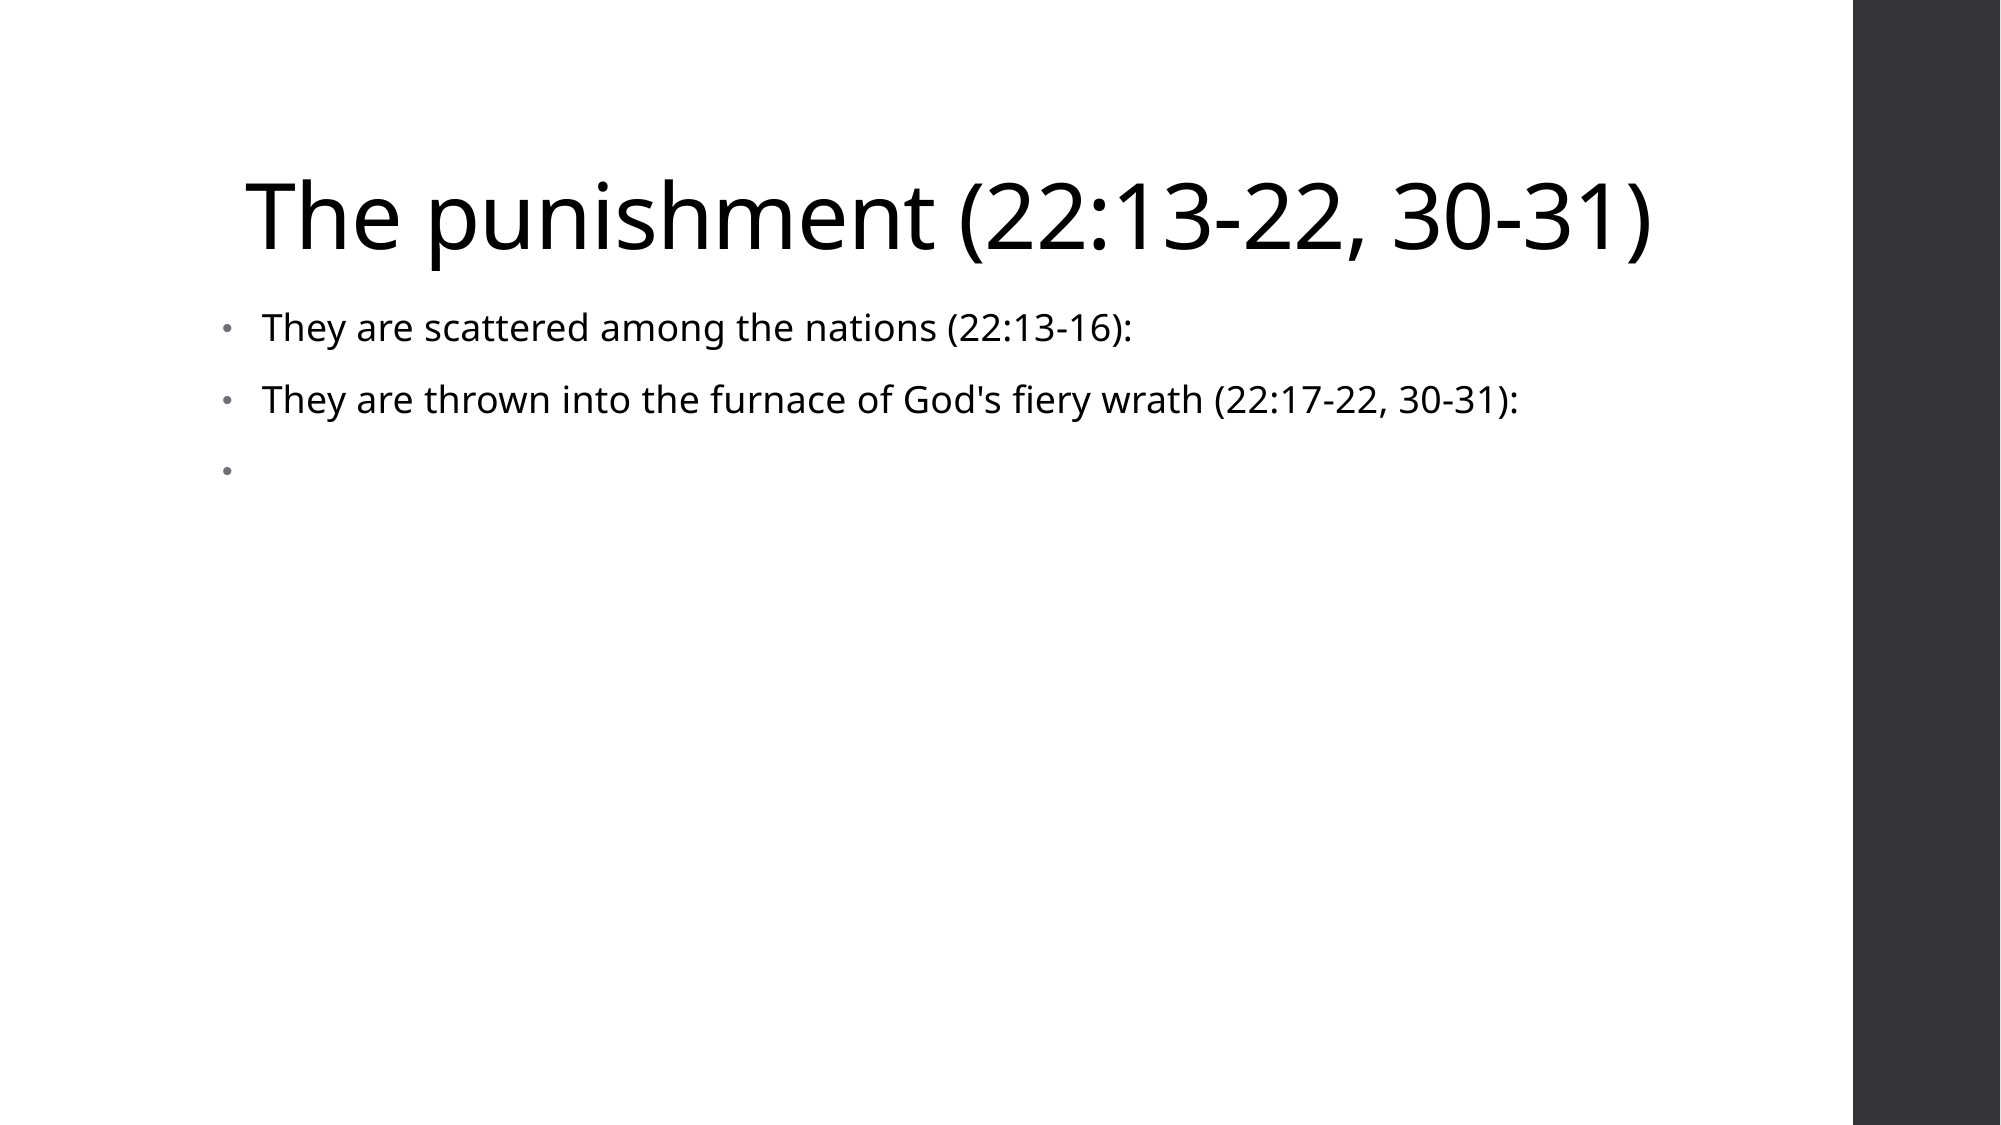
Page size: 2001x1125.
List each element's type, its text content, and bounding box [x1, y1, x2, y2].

title The punishment (22:13-22, 30-31) [206, 60, 1797, 278]
list They are scattered among the nations (22:13-16): They are thrown into the furnace of God's fiery wrath (22:17-22, 30-31): [206, 299, 1617, 1014]
